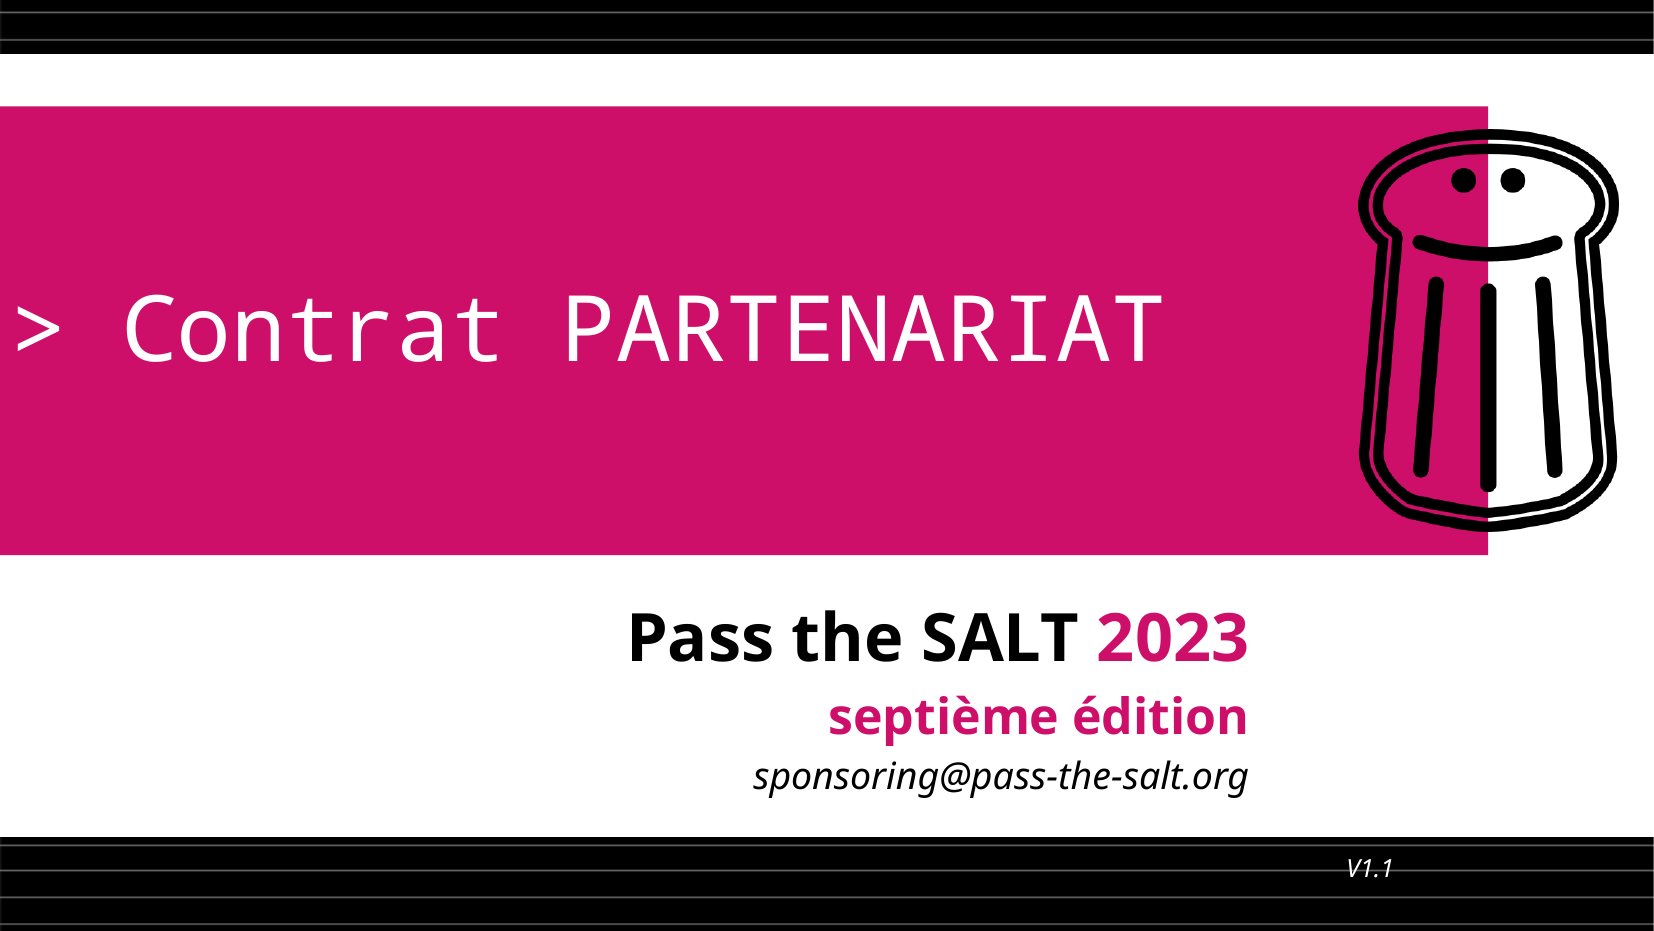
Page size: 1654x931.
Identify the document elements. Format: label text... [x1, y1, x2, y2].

text_box V1.1 [1346, 850, 1430, 898]
subtitle Pass the SALT 2023 septième édition sponsoring@pass-the-salt.org [625, 590, 1489, 824]
title > Contrat PARTENARIAT [0, 106, 1489, 556]
picture [0, 0, 1654, 54]
picture [1358, 129, 1619, 532]
picture [0, 837, 1654, 931]
